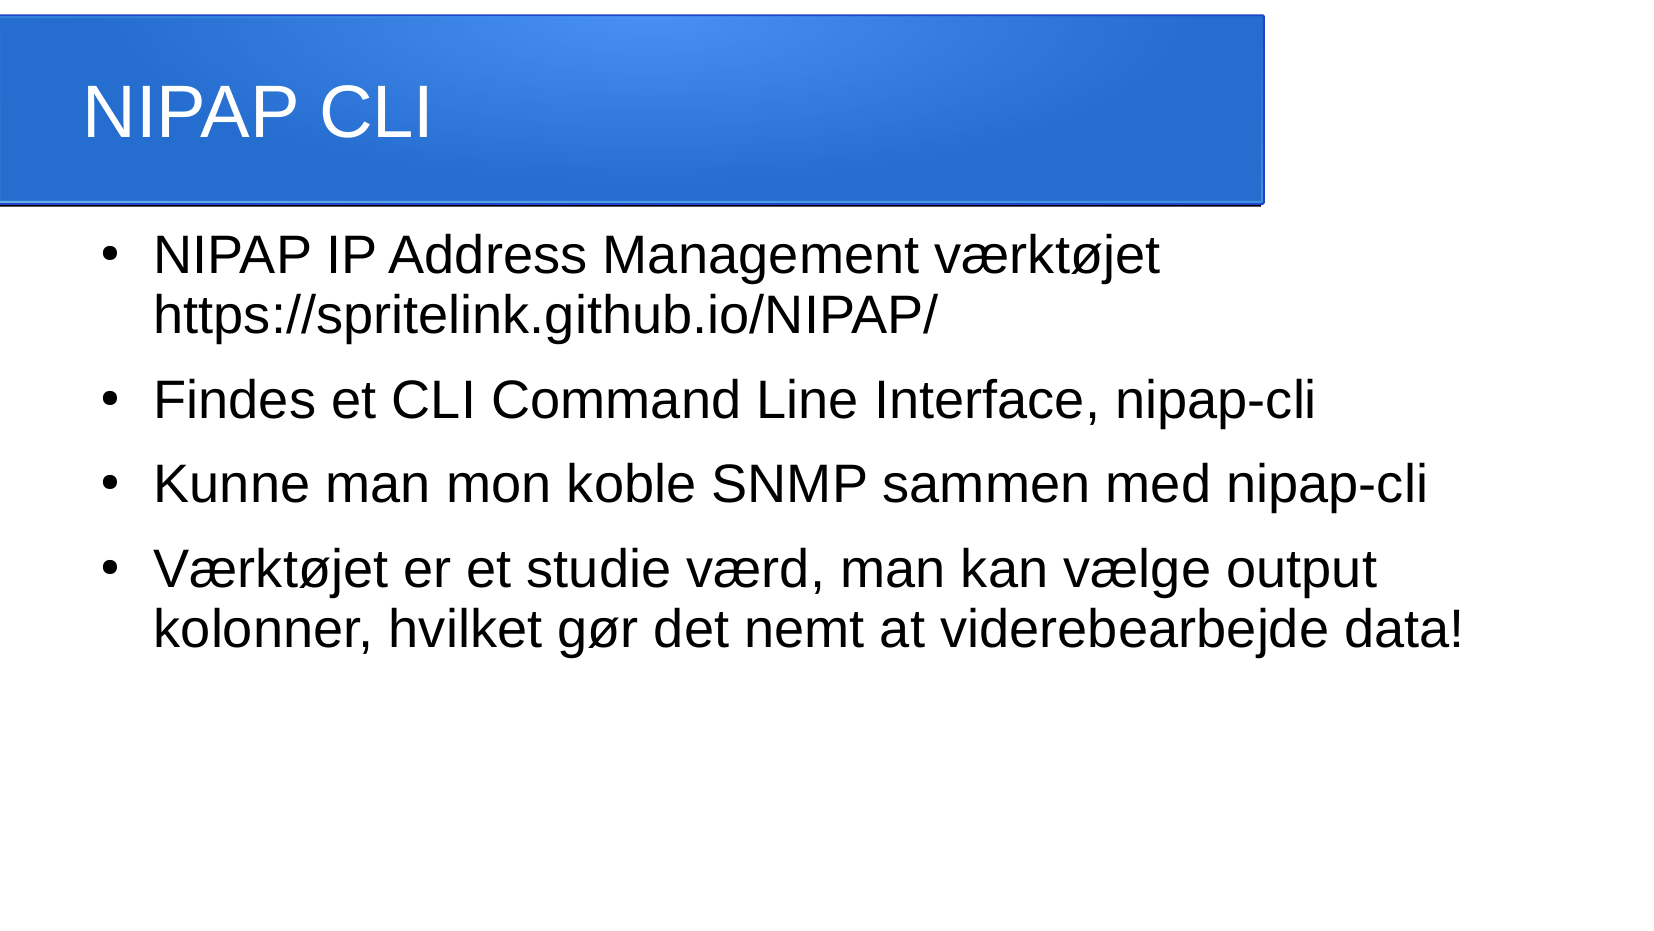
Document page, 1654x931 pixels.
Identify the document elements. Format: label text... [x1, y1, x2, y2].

list NIPAP IP Address Management værktøjet https://spritelink.github.io/NIPAP/ Findes et CLI Command Line Interface, nipap-cli Kunne man mon koble SNMP sammen med nipap-cli Værktøjet er et studie værd, man kan vælge output kolonner, hvilket gør det nemt at viderebearbejde data! [82, 224, 1571, 901]
title NIPAP CLI [82, 35, 1235, 189]
